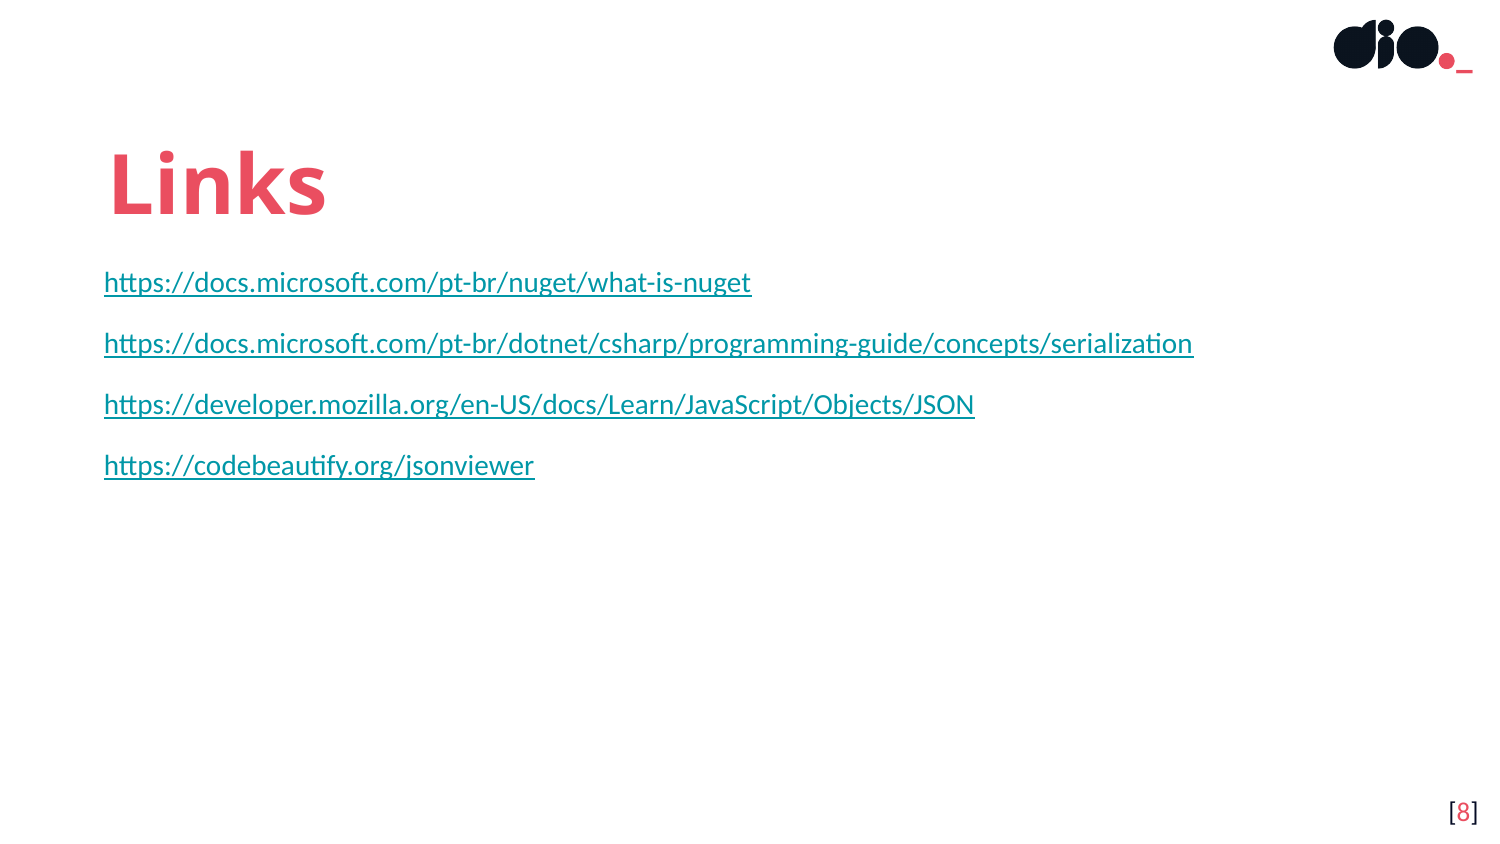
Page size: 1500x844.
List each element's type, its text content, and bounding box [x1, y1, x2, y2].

picture [1333, 19, 1473, 74]
text_box https://docs.microsoft.com/pt-br/nuget/what-is-nuget https://docs.microsoft.com/pt-br/dotnet/csharp/programming-guide/concepts/serialization https://developer.mozilla.org/en-US/docs/Learn/JavaScript/Objects/JSON https://codebeautify.org/jsonviewer [89, 312, 1412, 667]
slide_number [<number>] [1403, 779, 1494, 844]
text_box Links [92, 104, 1408, 243]
